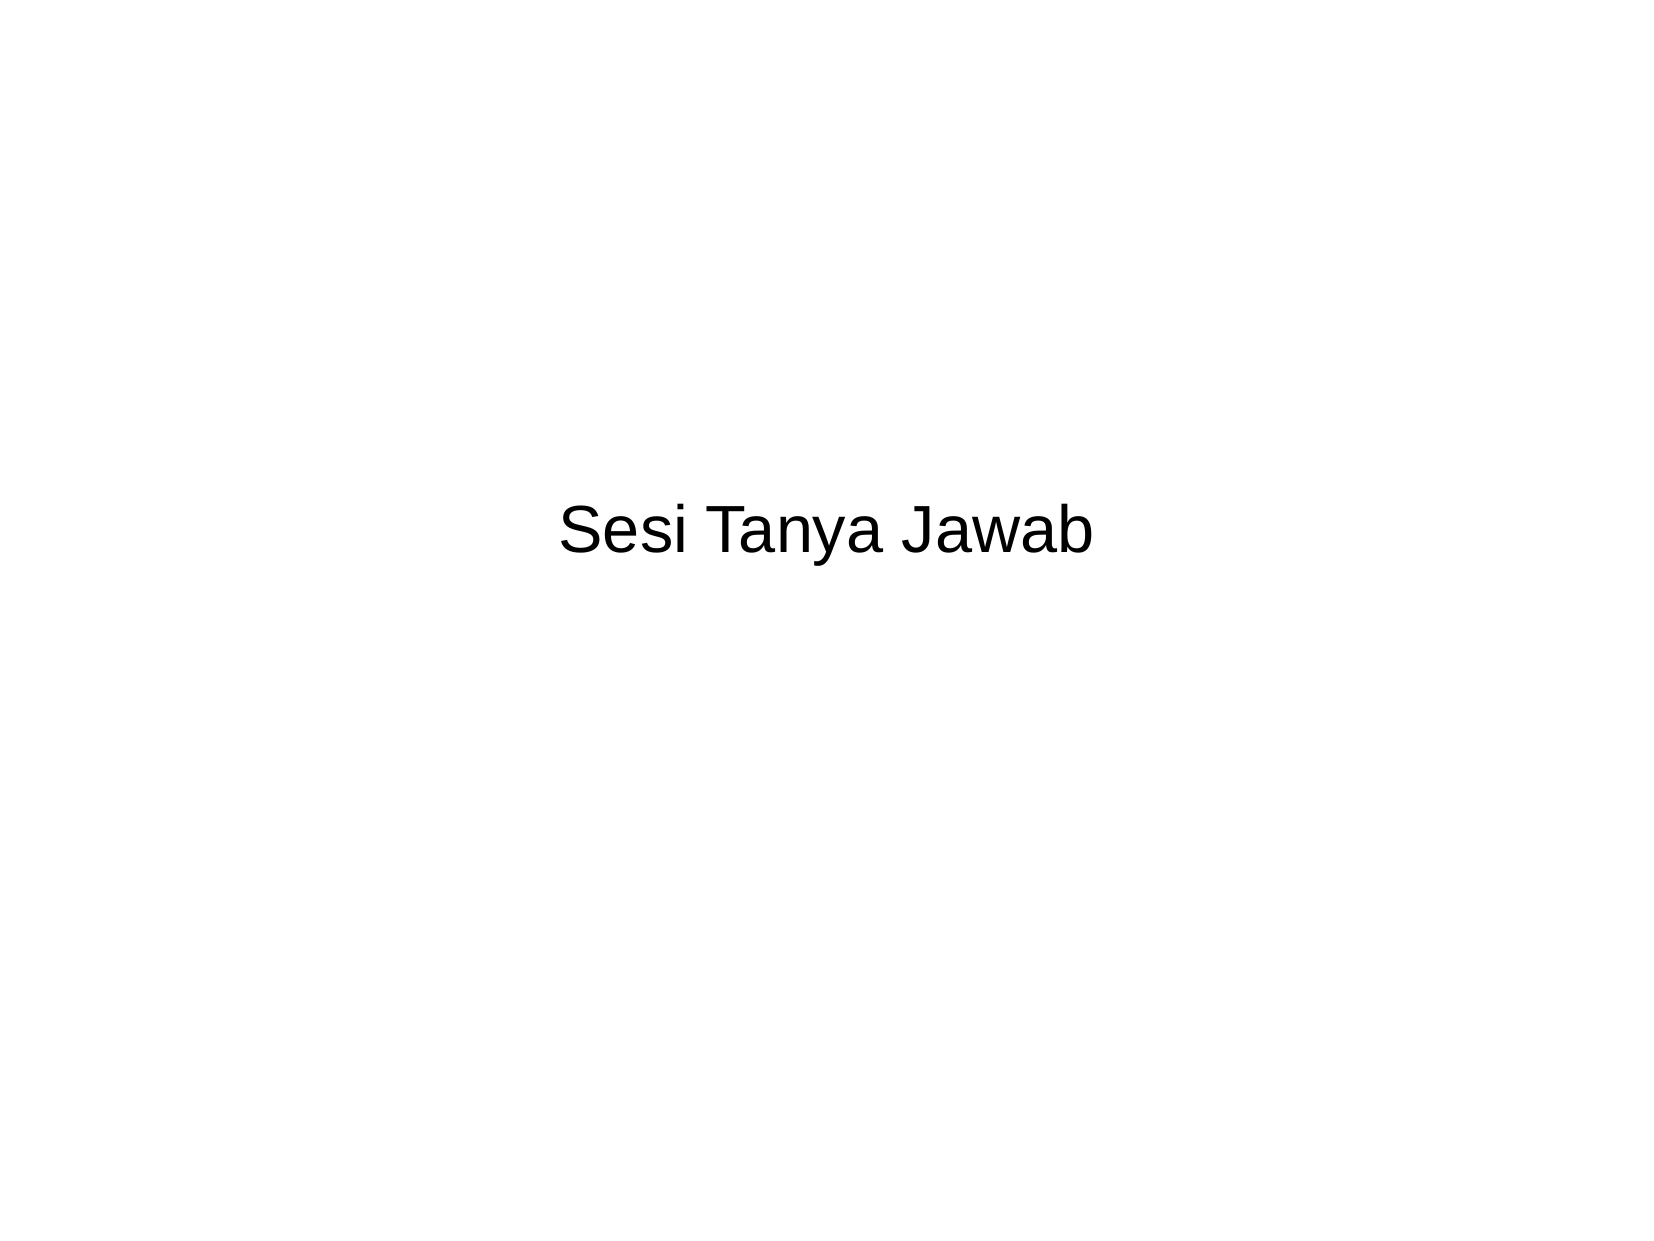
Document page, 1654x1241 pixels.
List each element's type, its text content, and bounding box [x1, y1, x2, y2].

subtitle Sesi Tanya Jawab [82, 49, 1571, 1010]
